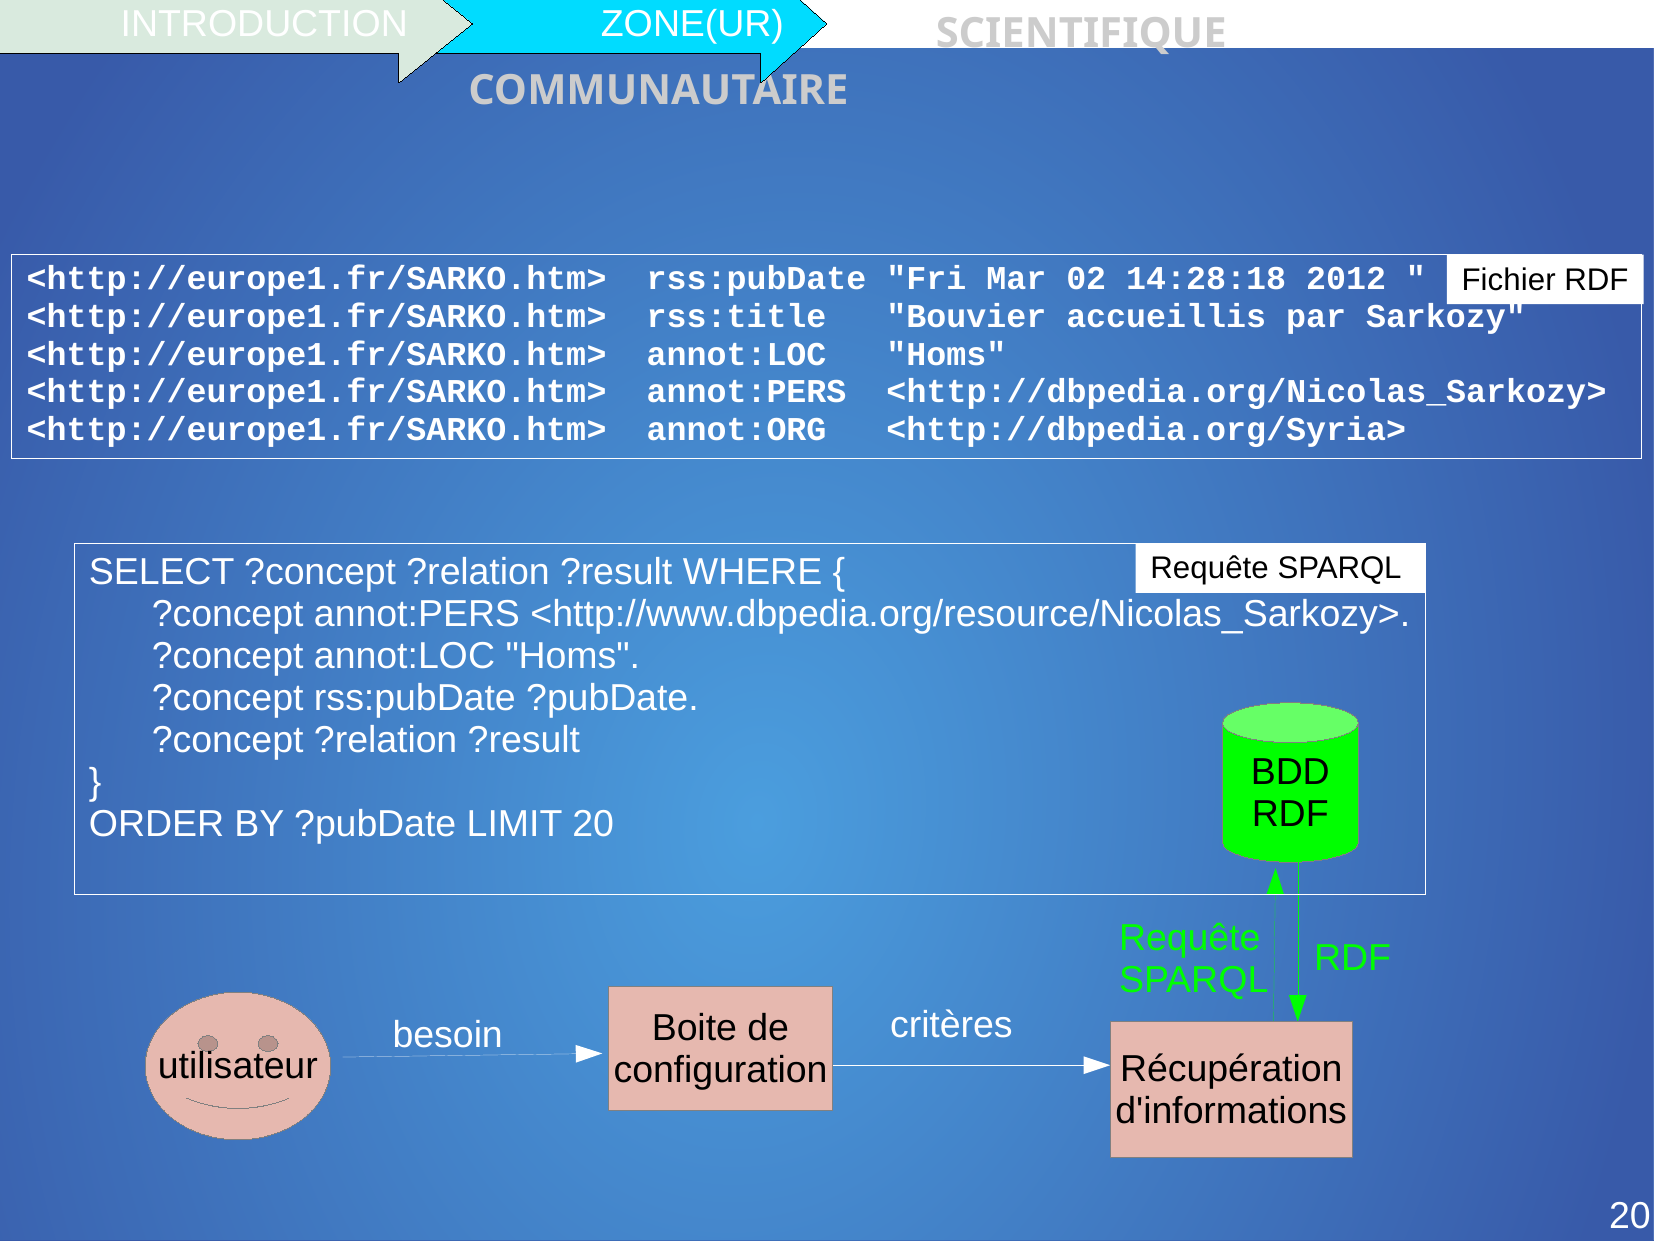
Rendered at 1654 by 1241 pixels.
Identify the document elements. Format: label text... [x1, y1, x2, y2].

text_box Requête SPARQL [1135, 543, 1425, 593]
text_box RDF [1299, 929, 1424, 987]
text_box Requête SPARQL [1104, 909, 1288, 1009]
text_box INTRODUCTION [0, 0, 473, 83]
text_box Fichier RDF [1446, 254, 1644, 305]
text_box utilisateur [145, 992, 331, 1140]
text_box Récupération d'informations [1110, 1021, 1353, 1158]
text_box <http://europe1.fr/SARKO.htm> rss:pubDate "Fri Mar 02 14:28:18 2012 " <http://europe1.fr/SARKO.htm> rss:title "Bouvier accueillis par Sarkozy" <http://europe1.fr/SARKO.htm> annot:LOC "Homs" <http://europe1.fr/SARKO.htm> annot:PERS <http://dbpedia.org/Nicolas_Sarkozy> <http://europe1.fr/SARKO.htm> annot:ORG <http://dbpedia.org/Syria> [11, 254, 1642, 459]
picture [0, 48, 1654, 1241]
text_box Boite de configuration [608, 986, 833, 1111]
text_box besoin [377, 1006, 531, 1063]
text_box ZONE(UR) [436, 0, 827, 83]
text_box SELECT ?concept ?relation ?result WHERE { ?concept annot:PERS <http://www.dbpedia.org/resource/Nicolas_Sarkozy>. ?concept annot:LOC "Homs". ?concept rss:pubDate ?pubDate. ?concept ?relation ?result } ORDER BY ?pubDate LIMIT 20 [74, 543, 1424, 895]
text_box critères [875, 996, 1028, 1054]
picture [763, 79, 770, 92]
